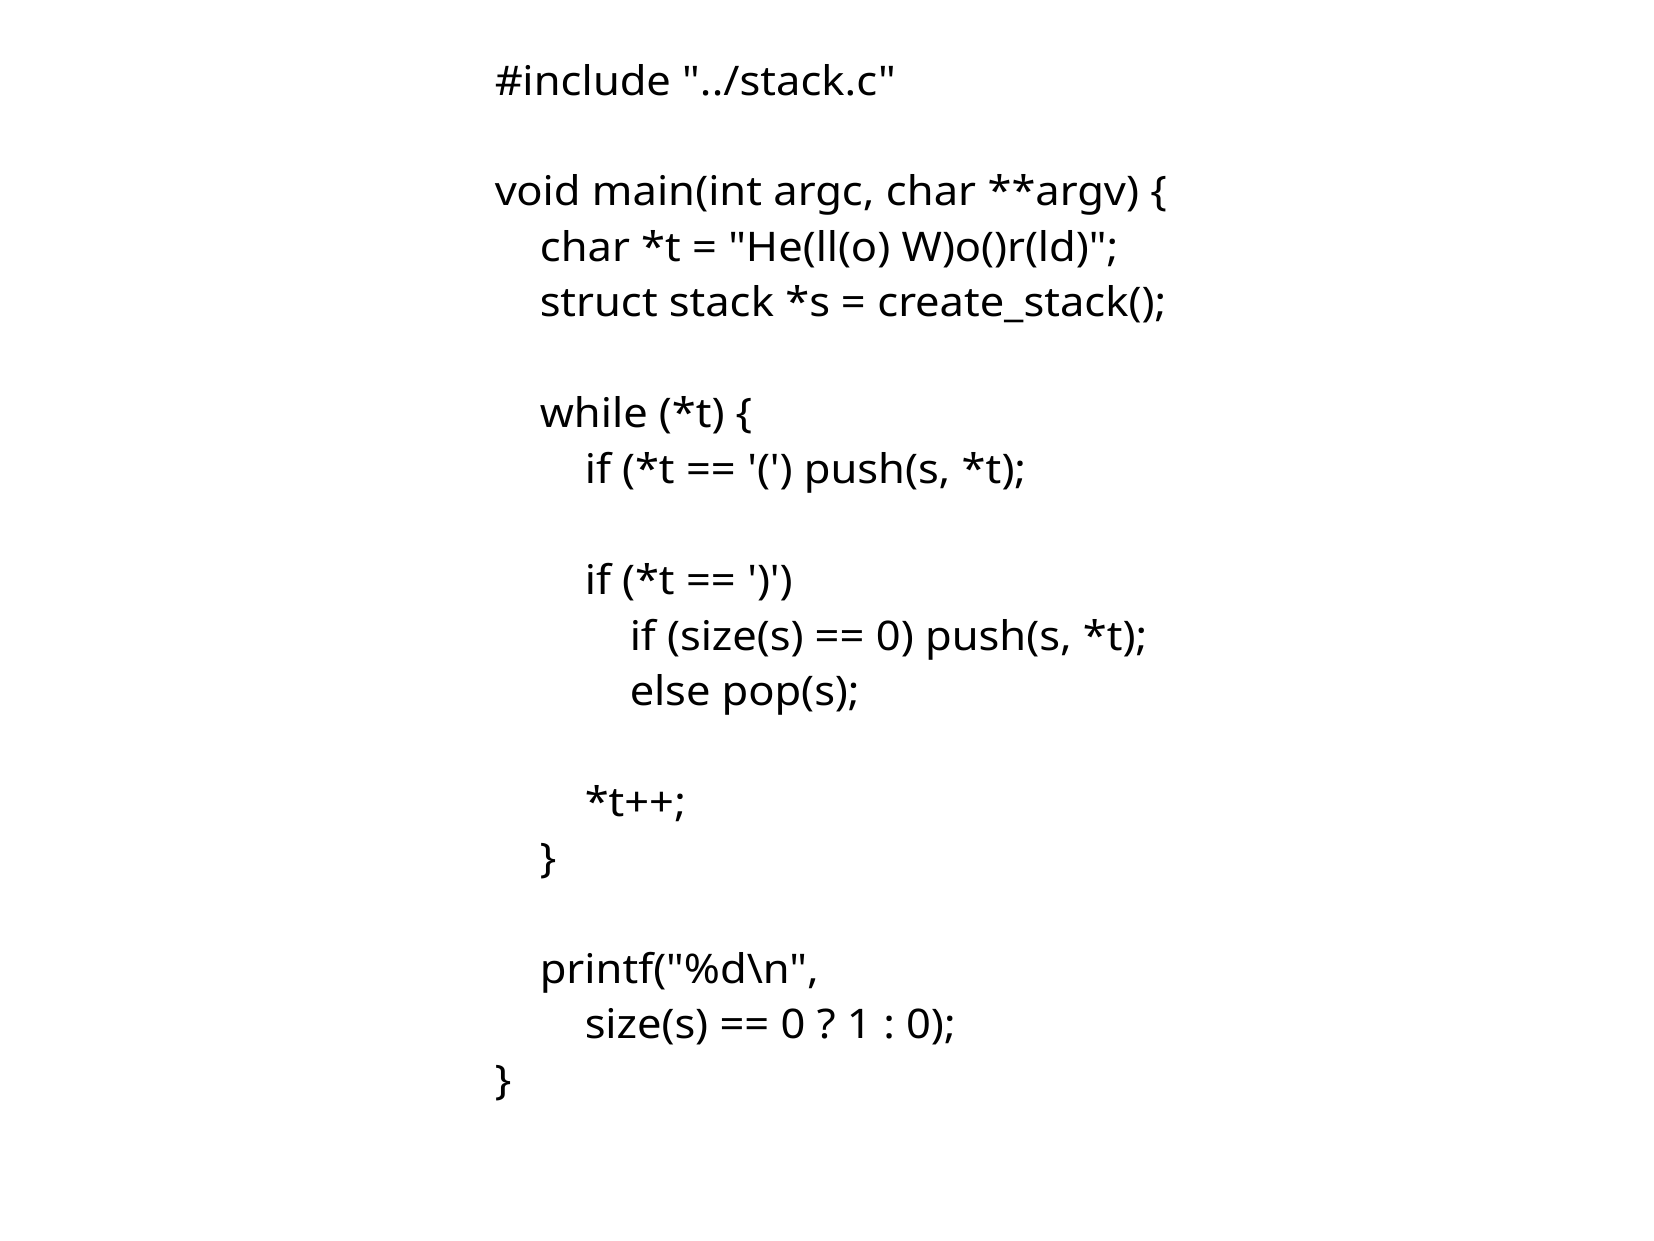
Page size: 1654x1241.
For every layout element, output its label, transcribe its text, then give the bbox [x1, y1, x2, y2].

text_box #include "../stack.c" void main(int argc, char **argv) { char *t = "He(ll(o) W)o()r(ld)"; struct stack *s = create_stack(); while (*t) { if (*t == '(') push(s, *t); if (*t == ')') if (size(s) == 0) push(s, *t); else pop(s); *t++; } printf("%d\n", size(s) == 0 ? 1 : 0); } [480, 43, 1182, 1205]
